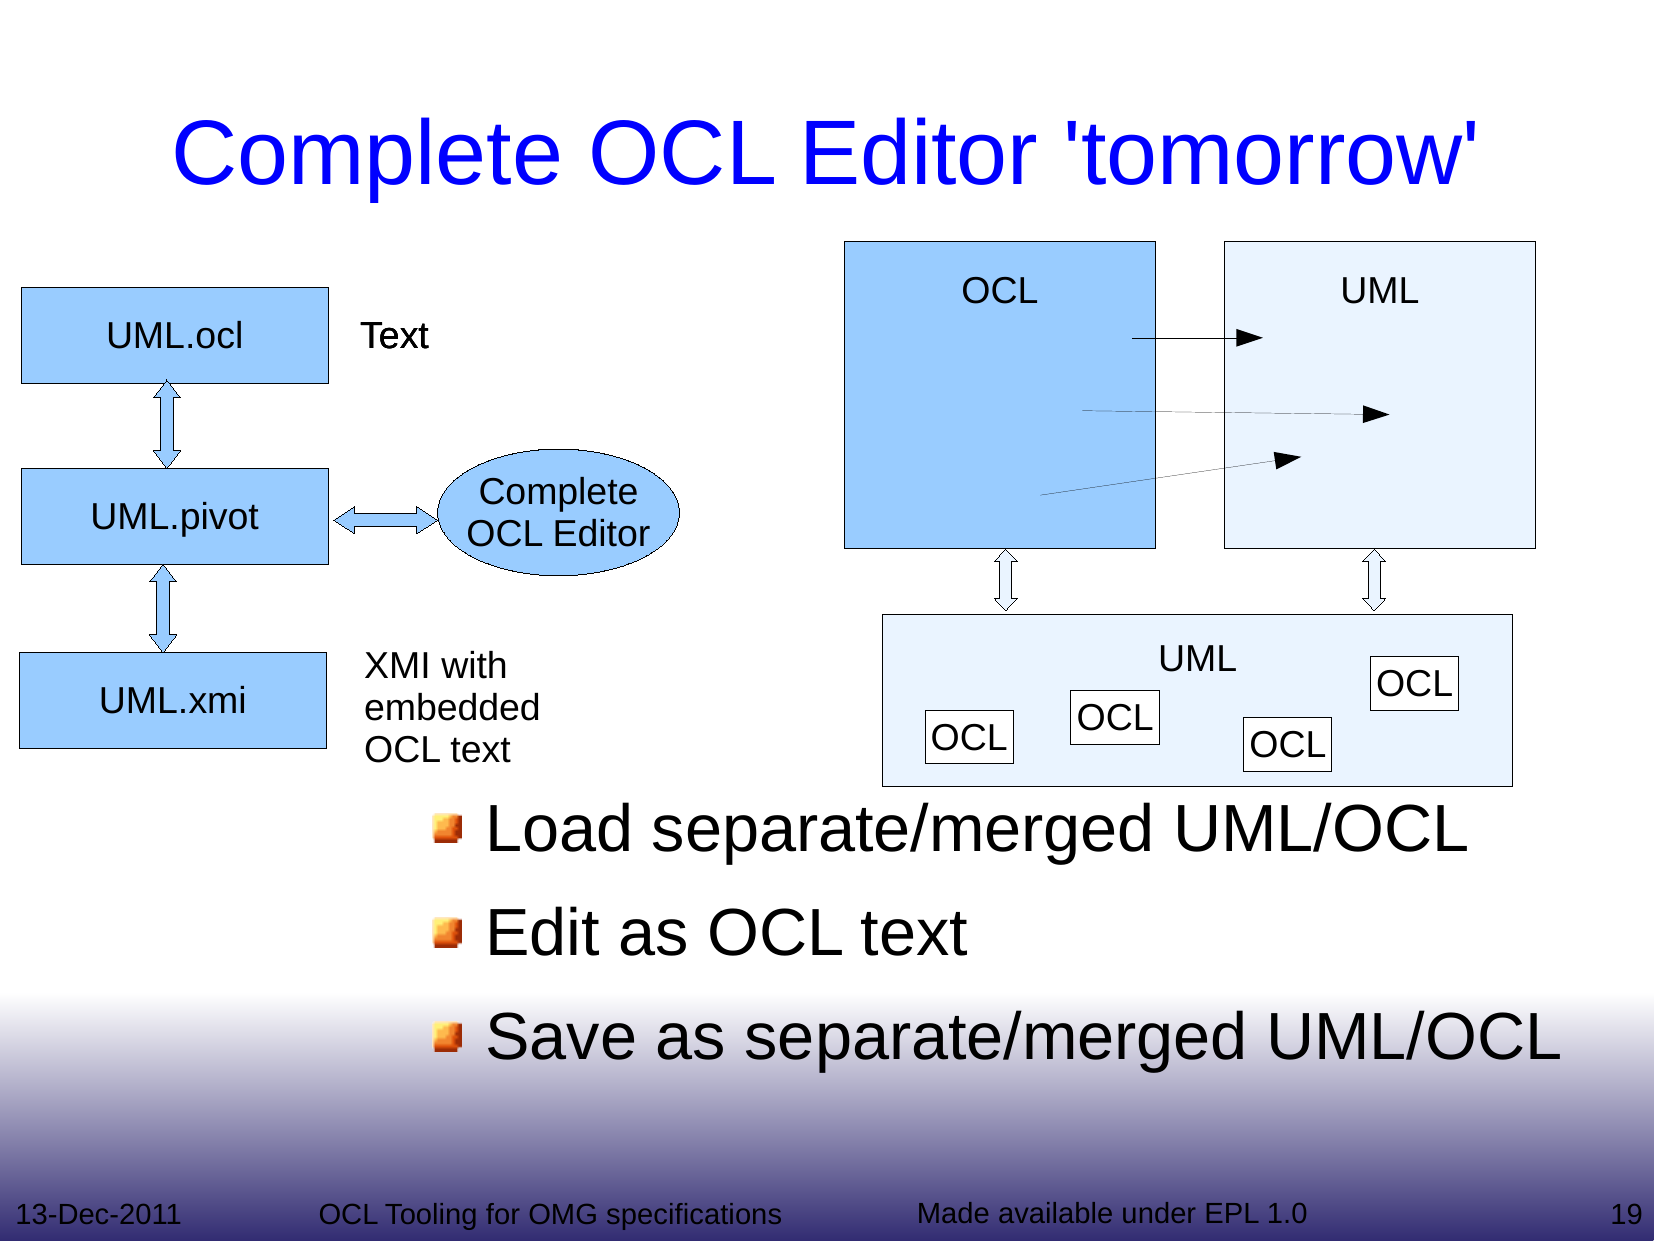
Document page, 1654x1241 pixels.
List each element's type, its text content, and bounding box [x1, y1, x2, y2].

text_box UML [882, 614, 1513, 787]
text_box Complete OCL Editor [437, 449, 680, 576]
text_box OCL [1243, 717, 1332, 772]
list Load separate/merged UML/OCL Edit as OCL text Save as separate/merged UML/OCL [414, 790, 1579, 1098]
text_box Text [345, 307, 469, 365]
text_box OCL [1370, 656, 1459, 711]
text_box [1362, 548, 1386, 611]
text_box [994, 548, 1018, 611]
text_box [153, 379, 181, 469]
text_box UML [1224, 241, 1536, 549]
text_box OCL [844, 241, 1156, 549]
text_box UML.xmi [19, 652, 327, 749]
text_box [333, 506, 438, 534]
text_box UML.ocl [21, 287, 329, 384]
text_box OCL [1070, 690, 1160, 745]
text_box OCL [925, 710, 1014, 764]
title Complete OCL Editor 'tomorrow' [82, 49, 1571, 257]
text_box XMI with embedded OCL text [349, 637, 561, 779]
text_box UML.pivot [21, 468, 329, 565]
text_box [149, 564, 177, 653]
